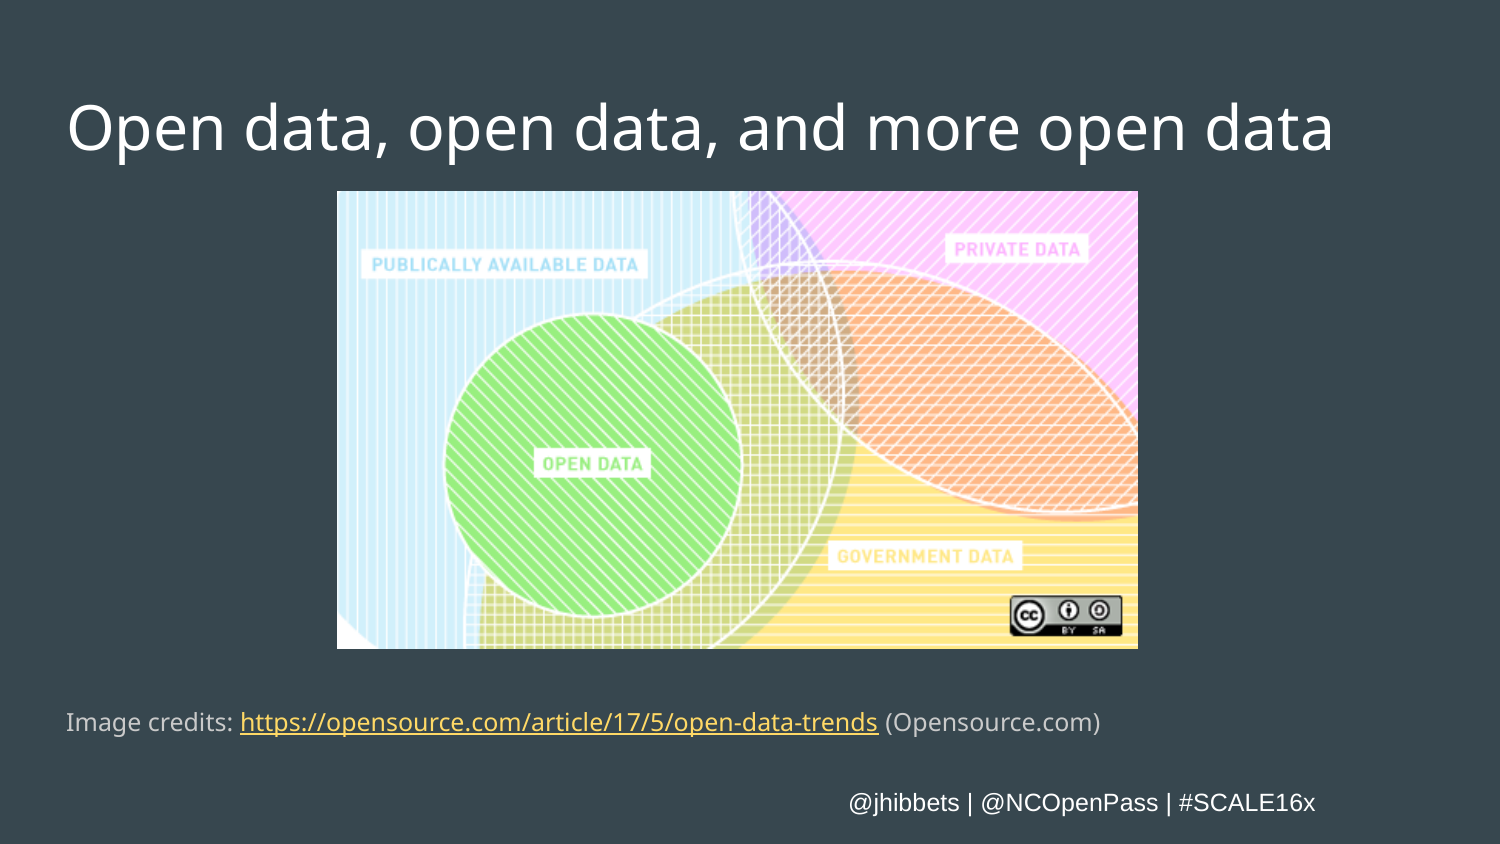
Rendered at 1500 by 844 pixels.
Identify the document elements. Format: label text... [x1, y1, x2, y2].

title Open data, open data, and more open data [51, 72, 1449, 167]
text_box Image credits: https://opensource.com/article/17/5/open-data-trends (Opensource.com) [51, 686, 1449, 750]
picture [337, 191, 1138, 649]
